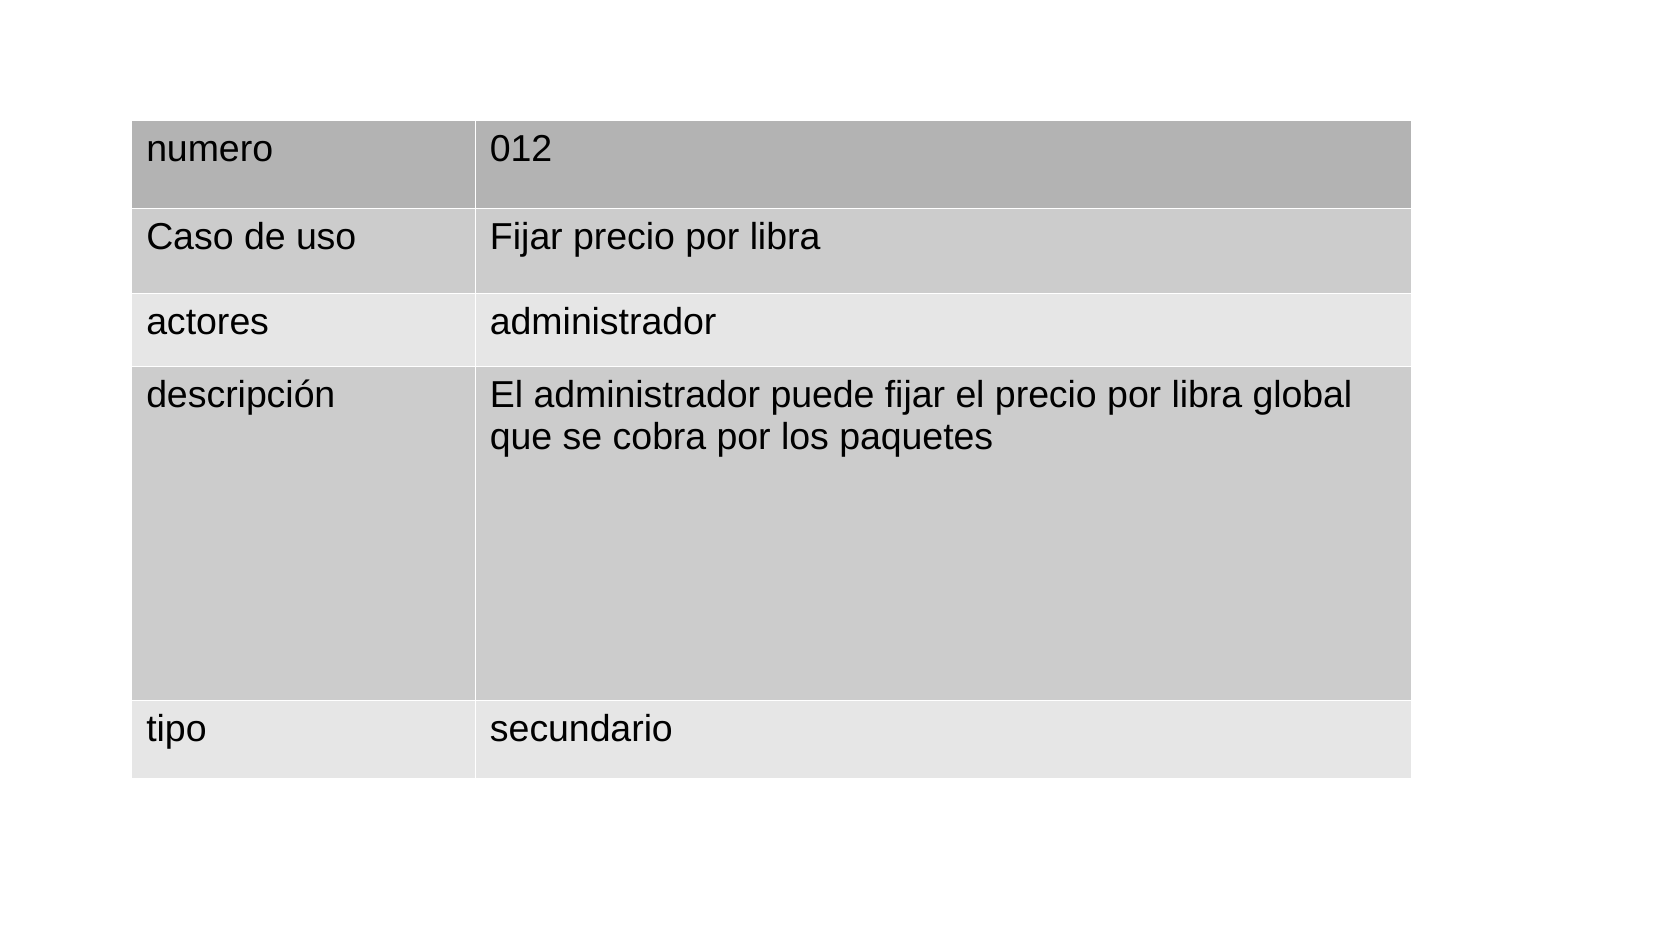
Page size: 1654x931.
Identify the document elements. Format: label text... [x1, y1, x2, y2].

table_header numero [132, 121, 475, 208]
table_cell Caso de uso [132, 209, 475, 293]
table_header 012 [476, 121, 1411, 208]
table_cell descripción [132, 367, 475, 700]
table_cell El administrador puede fijar el precio por libra global que se cobra por los paquetes [476, 367, 1411, 700]
table_cell actores [132, 294, 475, 366]
table_cell tipo [132, 701, 475, 778]
table_cell Fijar precio por libra [476, 209, 1411, 293]
table_cell secundario [476, 701, 1411, 778]
table_cell administrador [476, 294, 1411, 366]
